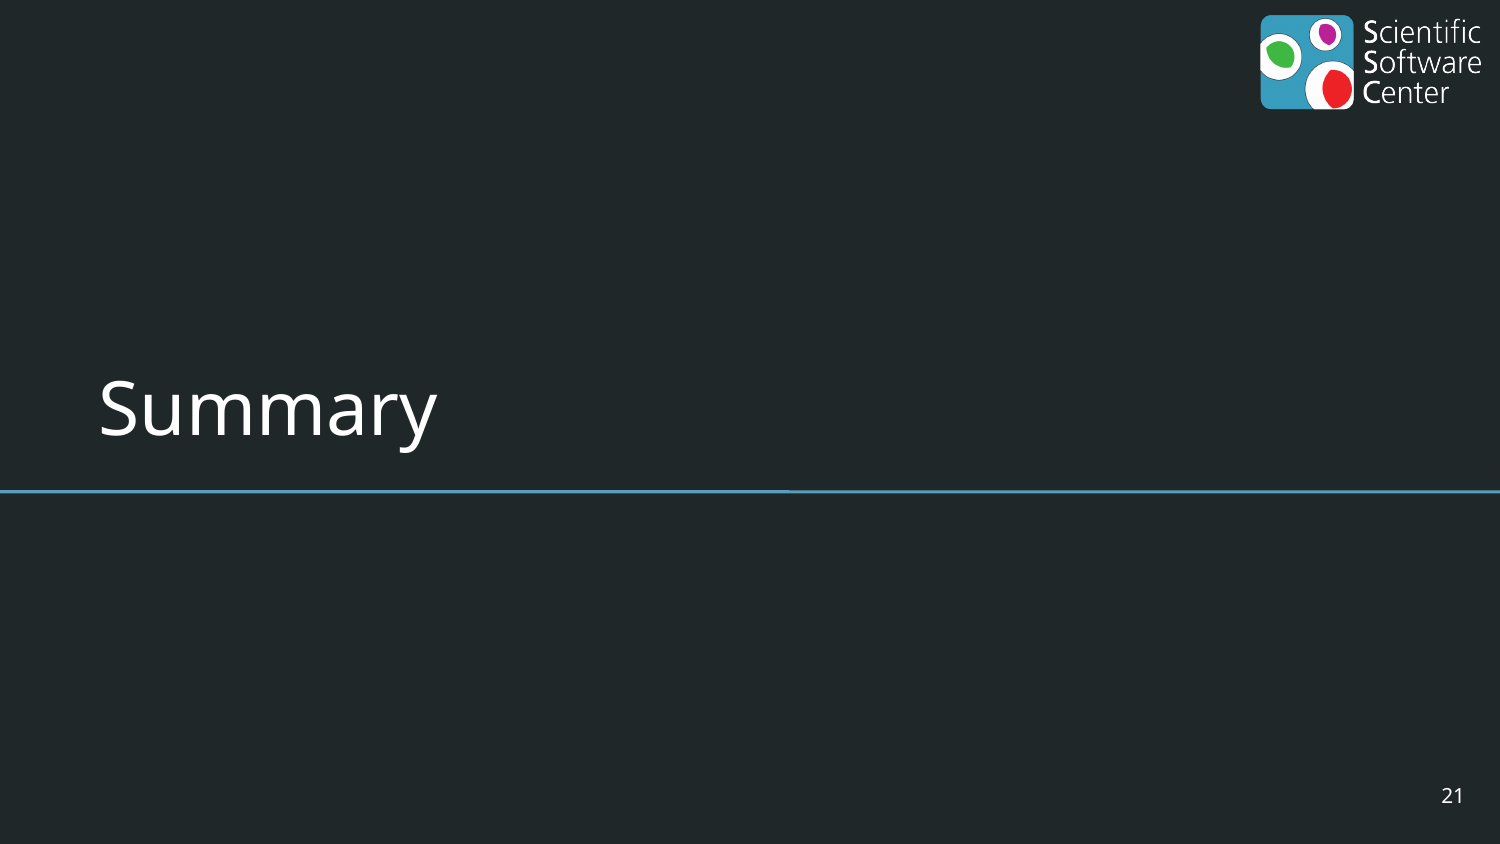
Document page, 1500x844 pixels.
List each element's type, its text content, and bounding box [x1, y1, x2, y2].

picture [1260, 15, 1481, 110]
slide_number <number> [1389, 764, 1480, 830]
title Summary [83, 337, 1417, 466]
